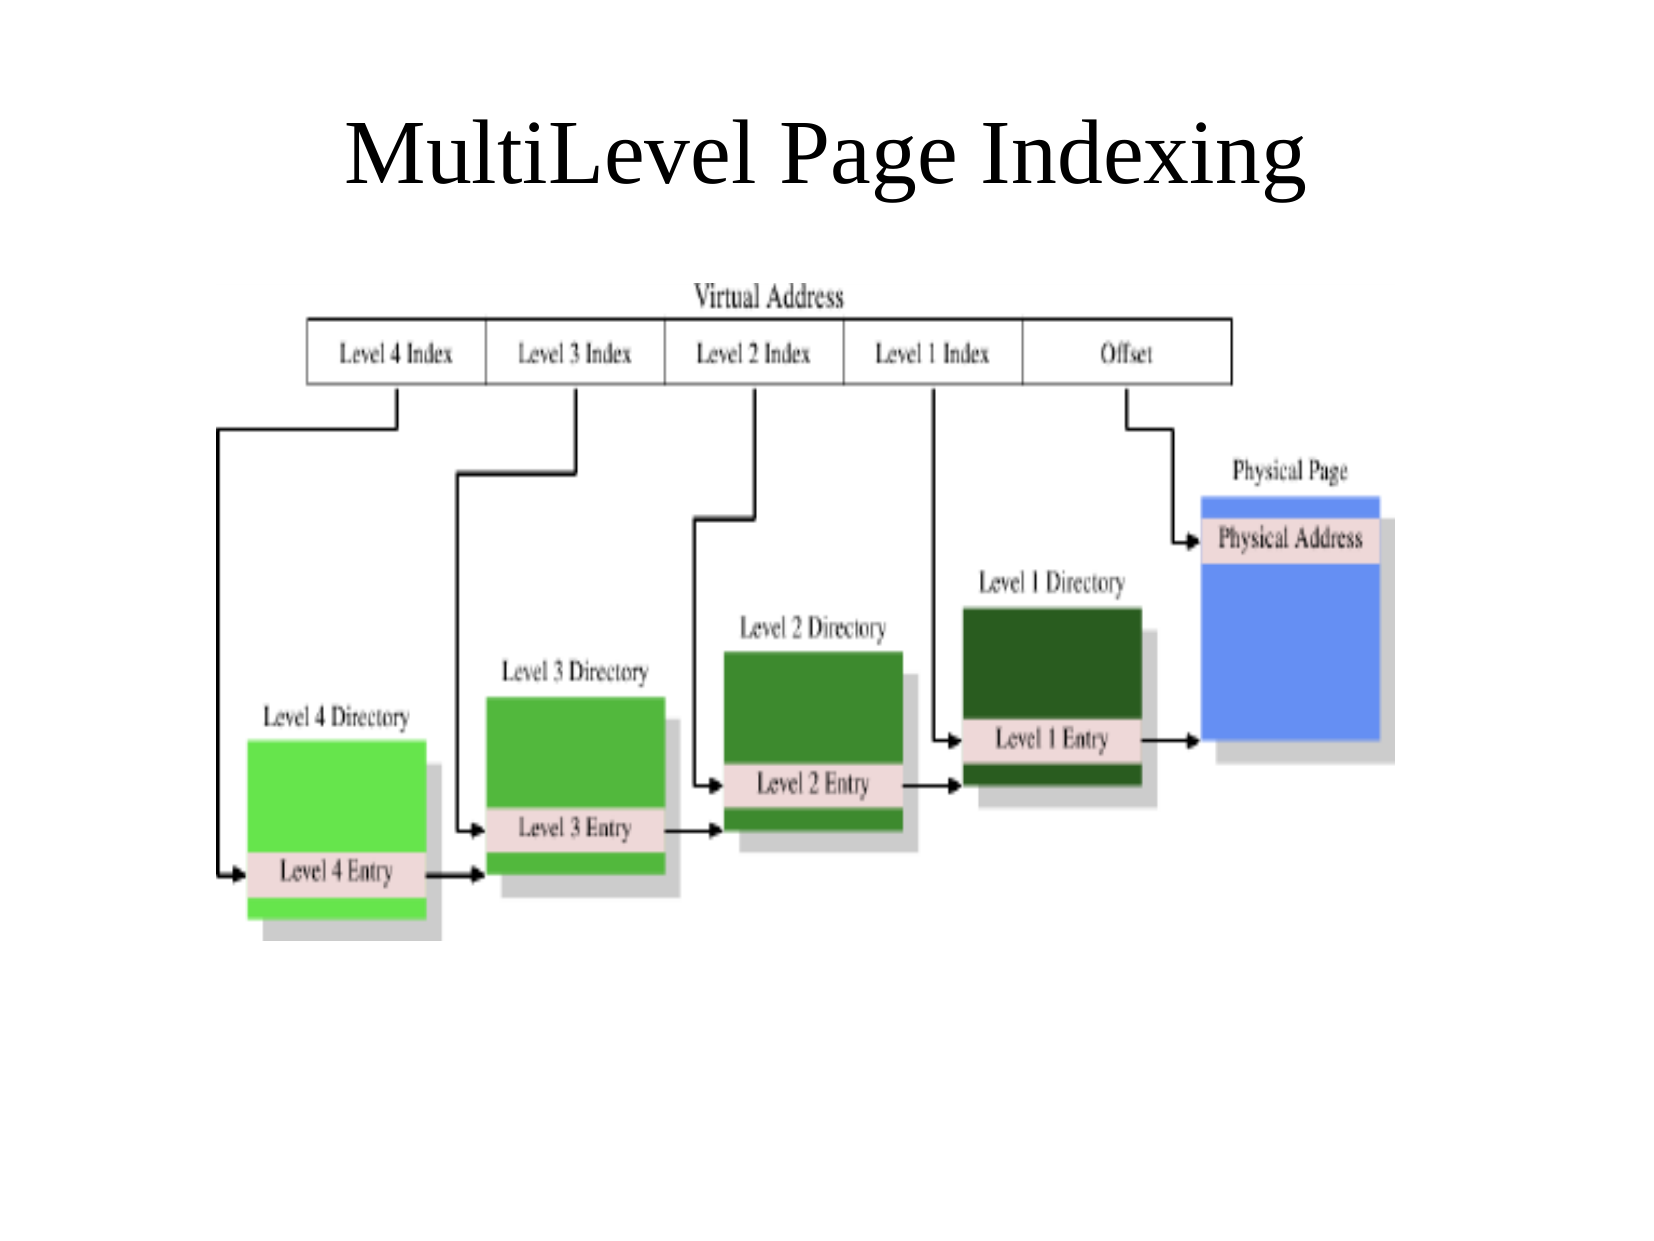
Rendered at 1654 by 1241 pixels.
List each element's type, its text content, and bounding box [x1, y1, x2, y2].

title MultiLevel Page Indexing [82, 49, 1571, 257]
picture [216, 283, 1395, 941]
